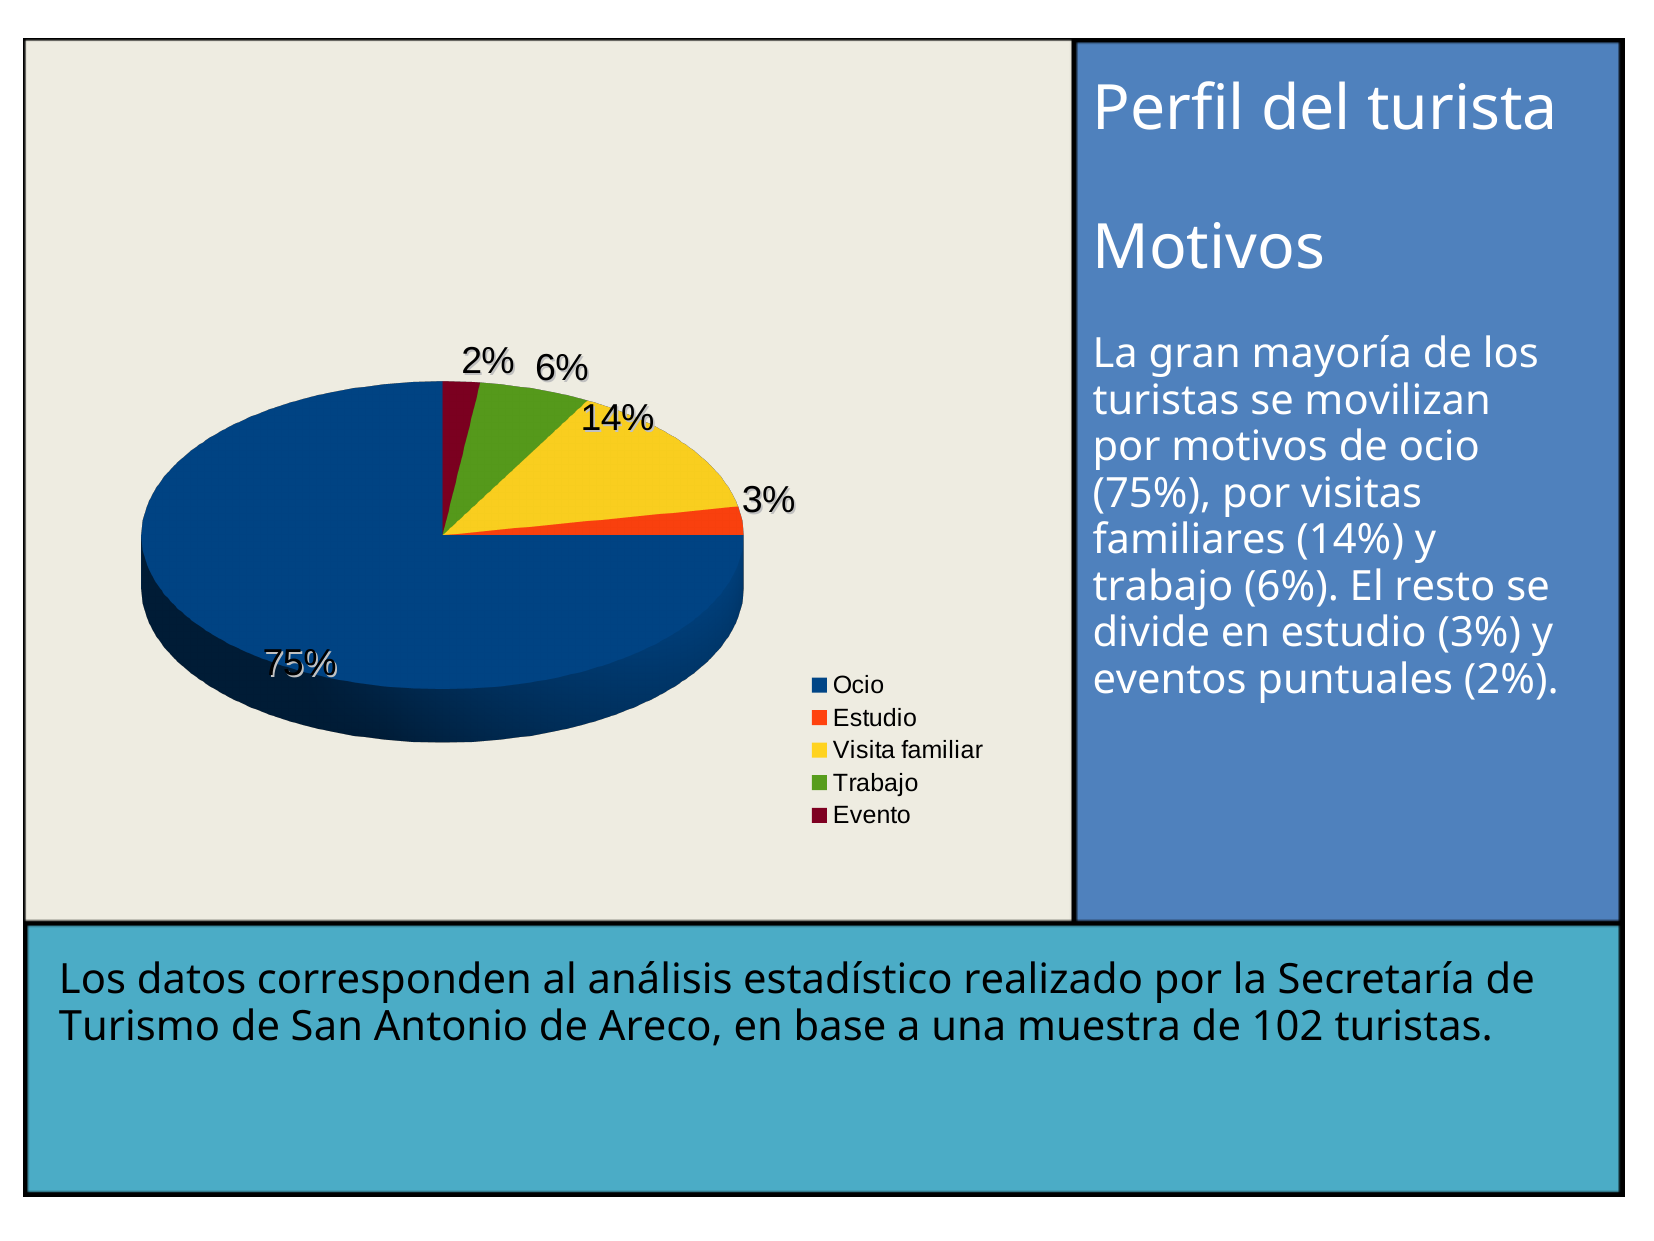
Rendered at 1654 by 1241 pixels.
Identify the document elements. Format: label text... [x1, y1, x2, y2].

text_box Perfil del turista Motivos [1092, 73, 1565, 180]
text_box Los datos corresponden al análisis estadístico realizado por la Secretaría de Turismo de San Antonio de Areco, en base a una muestra de 102 turistas. [59, 956, 1583, 1075]
picture [23, 38, 1630, 1202]
text_box La gran mayoría de los turistas se movilizan por motivos de ocio (75%), por visitas familiares (14%) y trabajo (6%). El resto se divide en estudio (3%) y eventos puntuales (2%). [1092, 330, 1565, 721]
chart [47, 94, 1041, 855]
